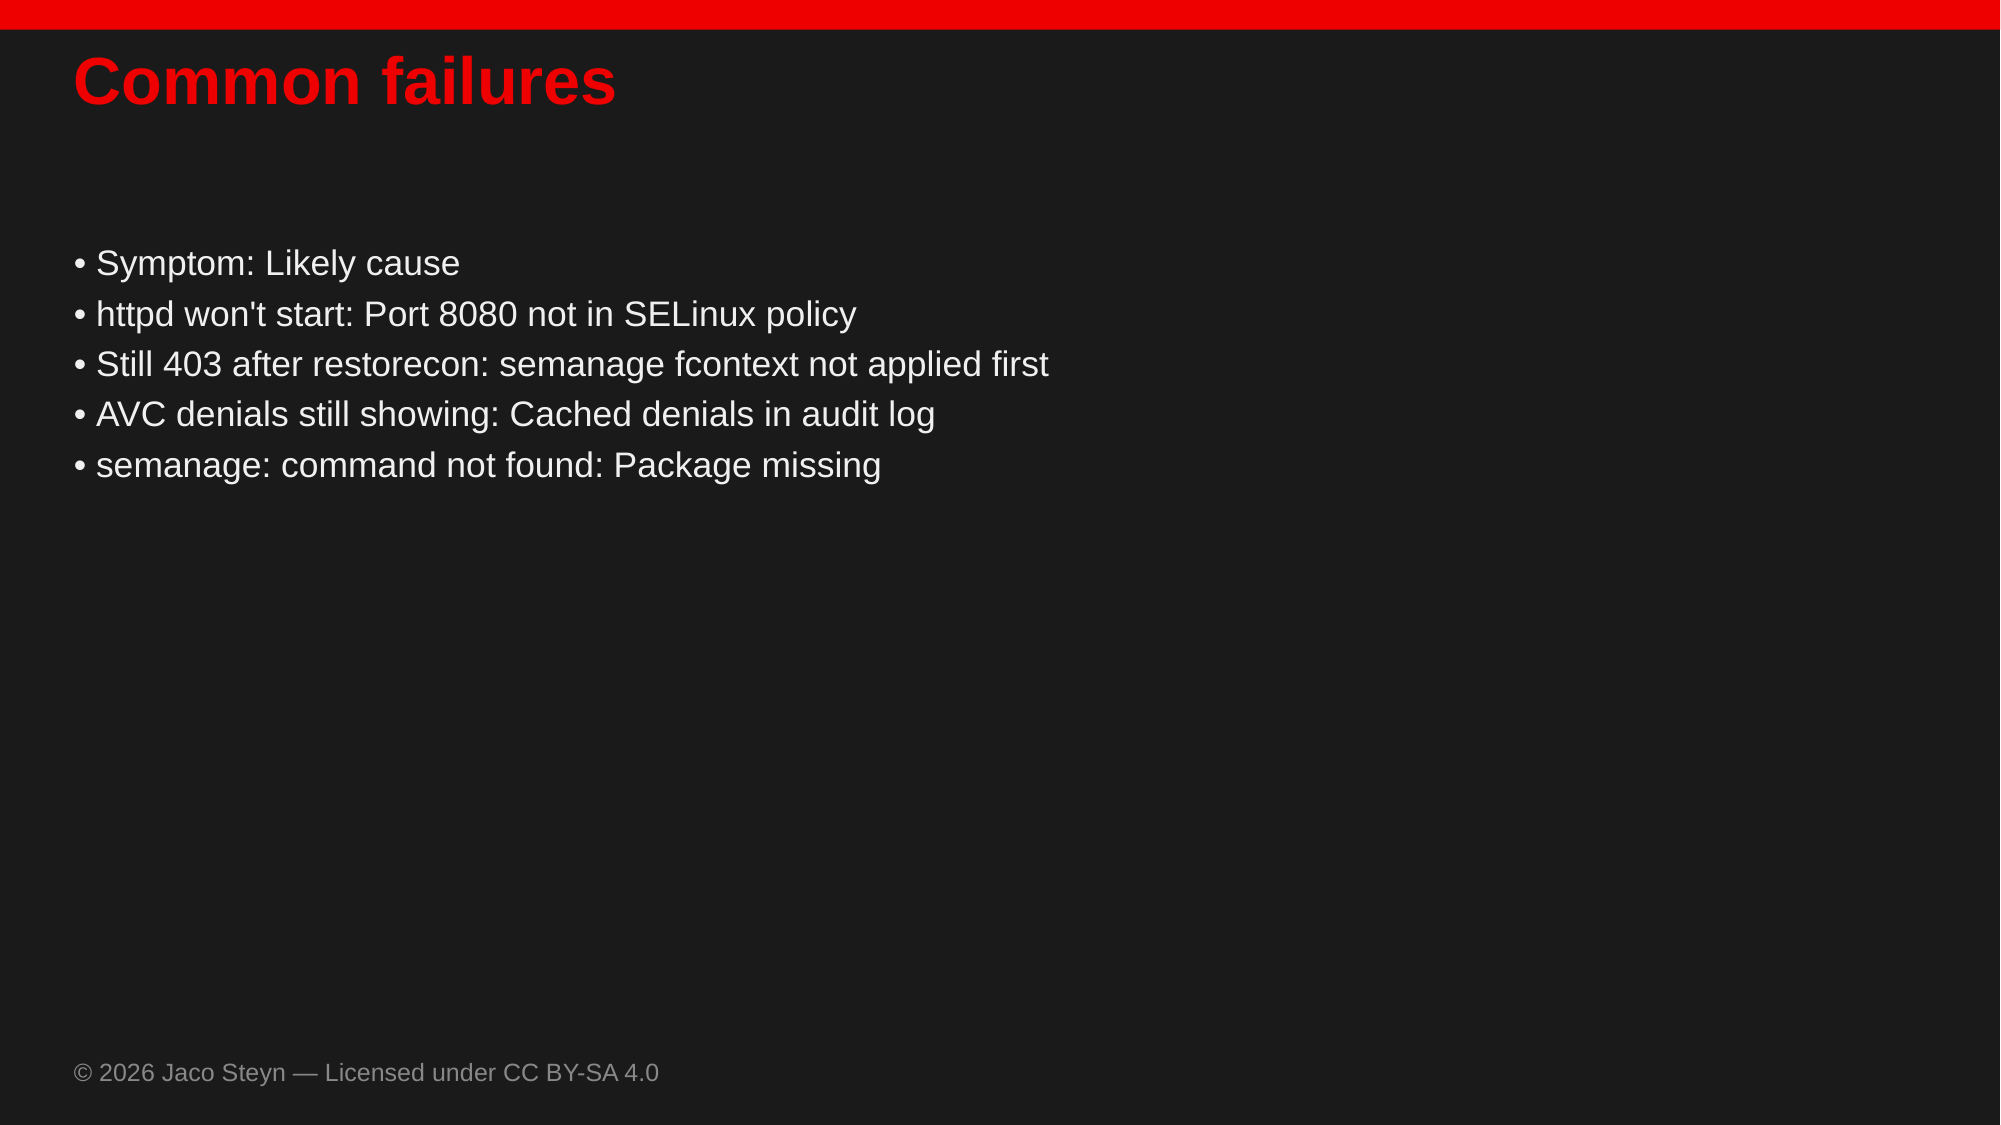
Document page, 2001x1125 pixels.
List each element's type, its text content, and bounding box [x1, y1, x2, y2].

text_box • Symptom: Likely cause • httpd won't start: Port 8080 not in SELinux policy • Still 403 after restorecon: semanage fcontext not applied first • AVC denials still showing: Cached denials in audit log • semanage: command not found: Package missing [59, 236, 1942, 1037]
text_box © 2026 Jaco Steyn — Licensed under CC BY-SA 4.0 [59, 1051, 1942, 1093]
text_box [0, 0, 2001, 30]
text_box Common failures [59, 36, 1942, 208]
